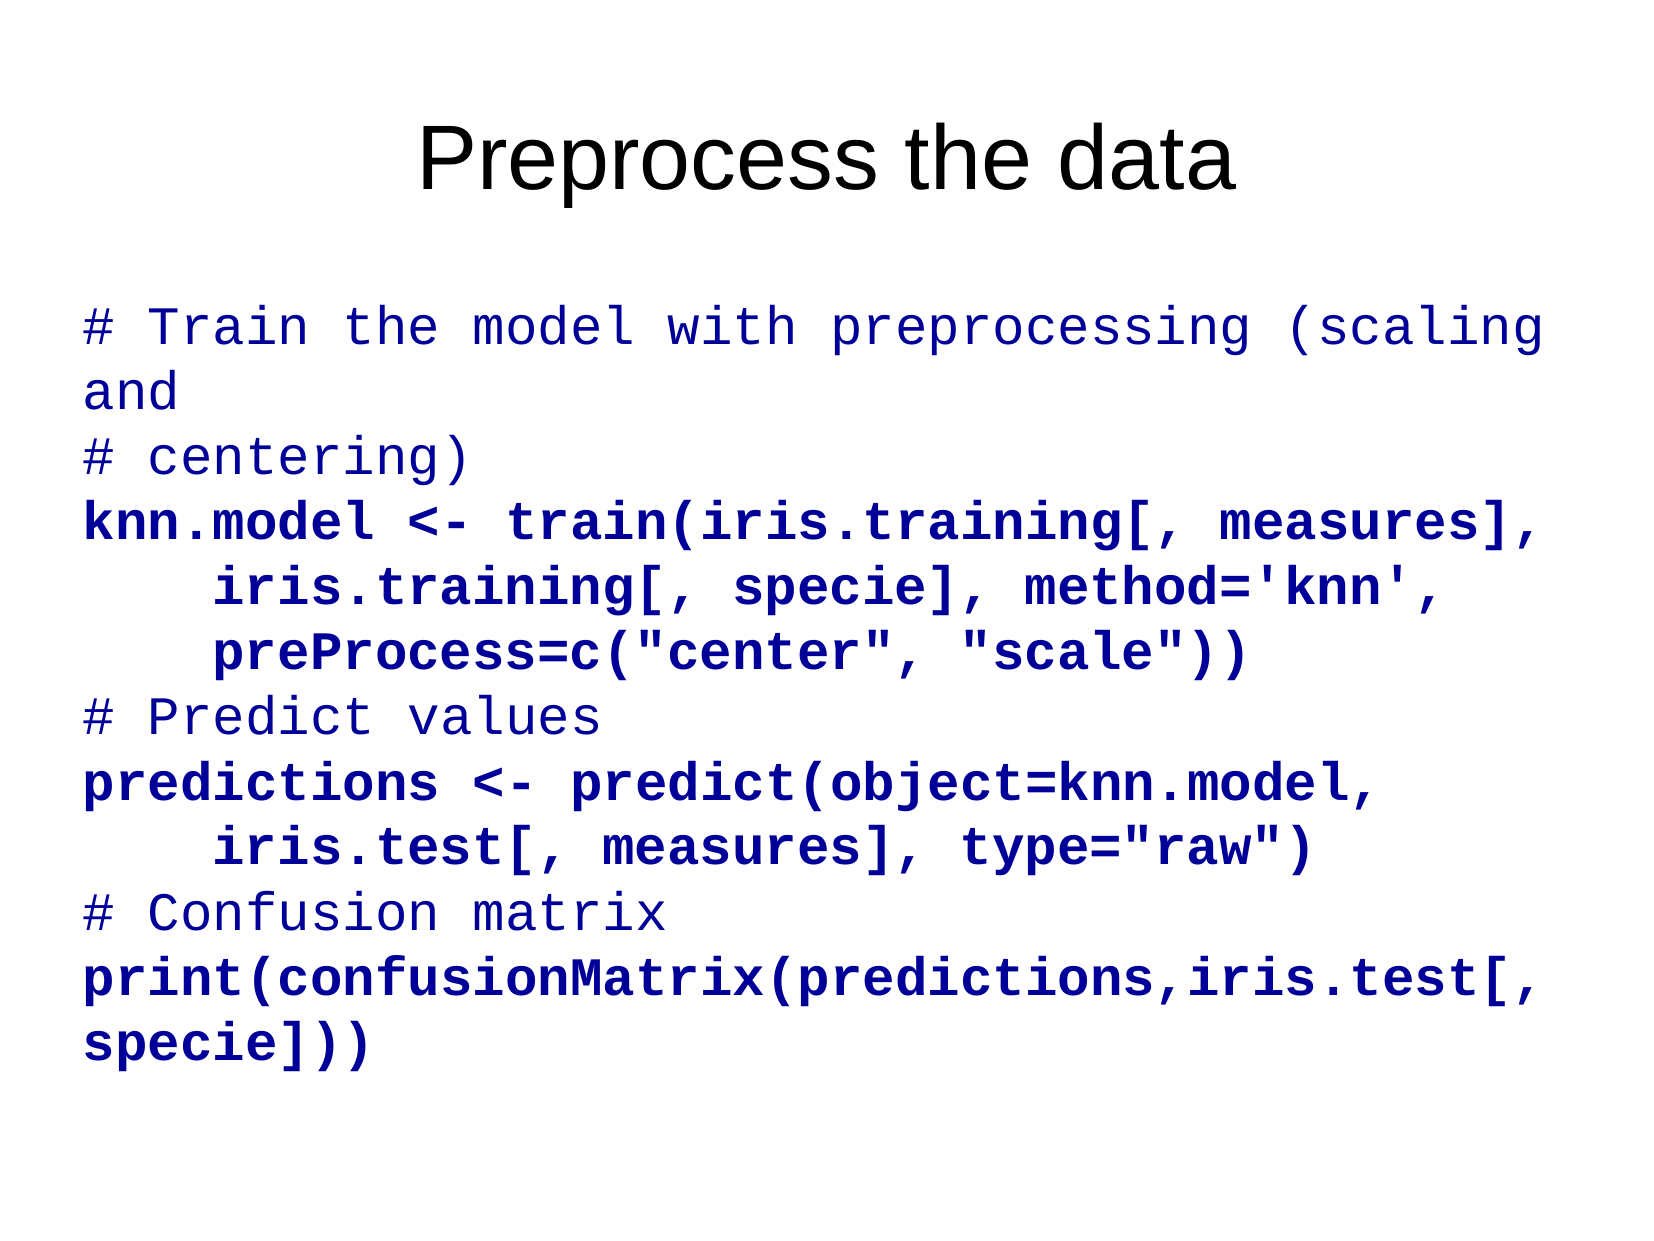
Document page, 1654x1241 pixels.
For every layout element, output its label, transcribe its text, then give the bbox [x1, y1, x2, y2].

text_box Preprocess the data [82, 49, 1571, 257]
text_box # Train the model with preprocessing (scaling and # centering) knn.model <- train(iris.training[, measures], iris.training[, specie], method='knn', preProcess=c("center", "scale")) # Predict values predictions <- predict(object=knn.model, iris.test[, measures], type="raw") # Confusion matrix print(confusionMatrix(predictions,iris.test[,specie])) [82, 290, 1571, 1087]
